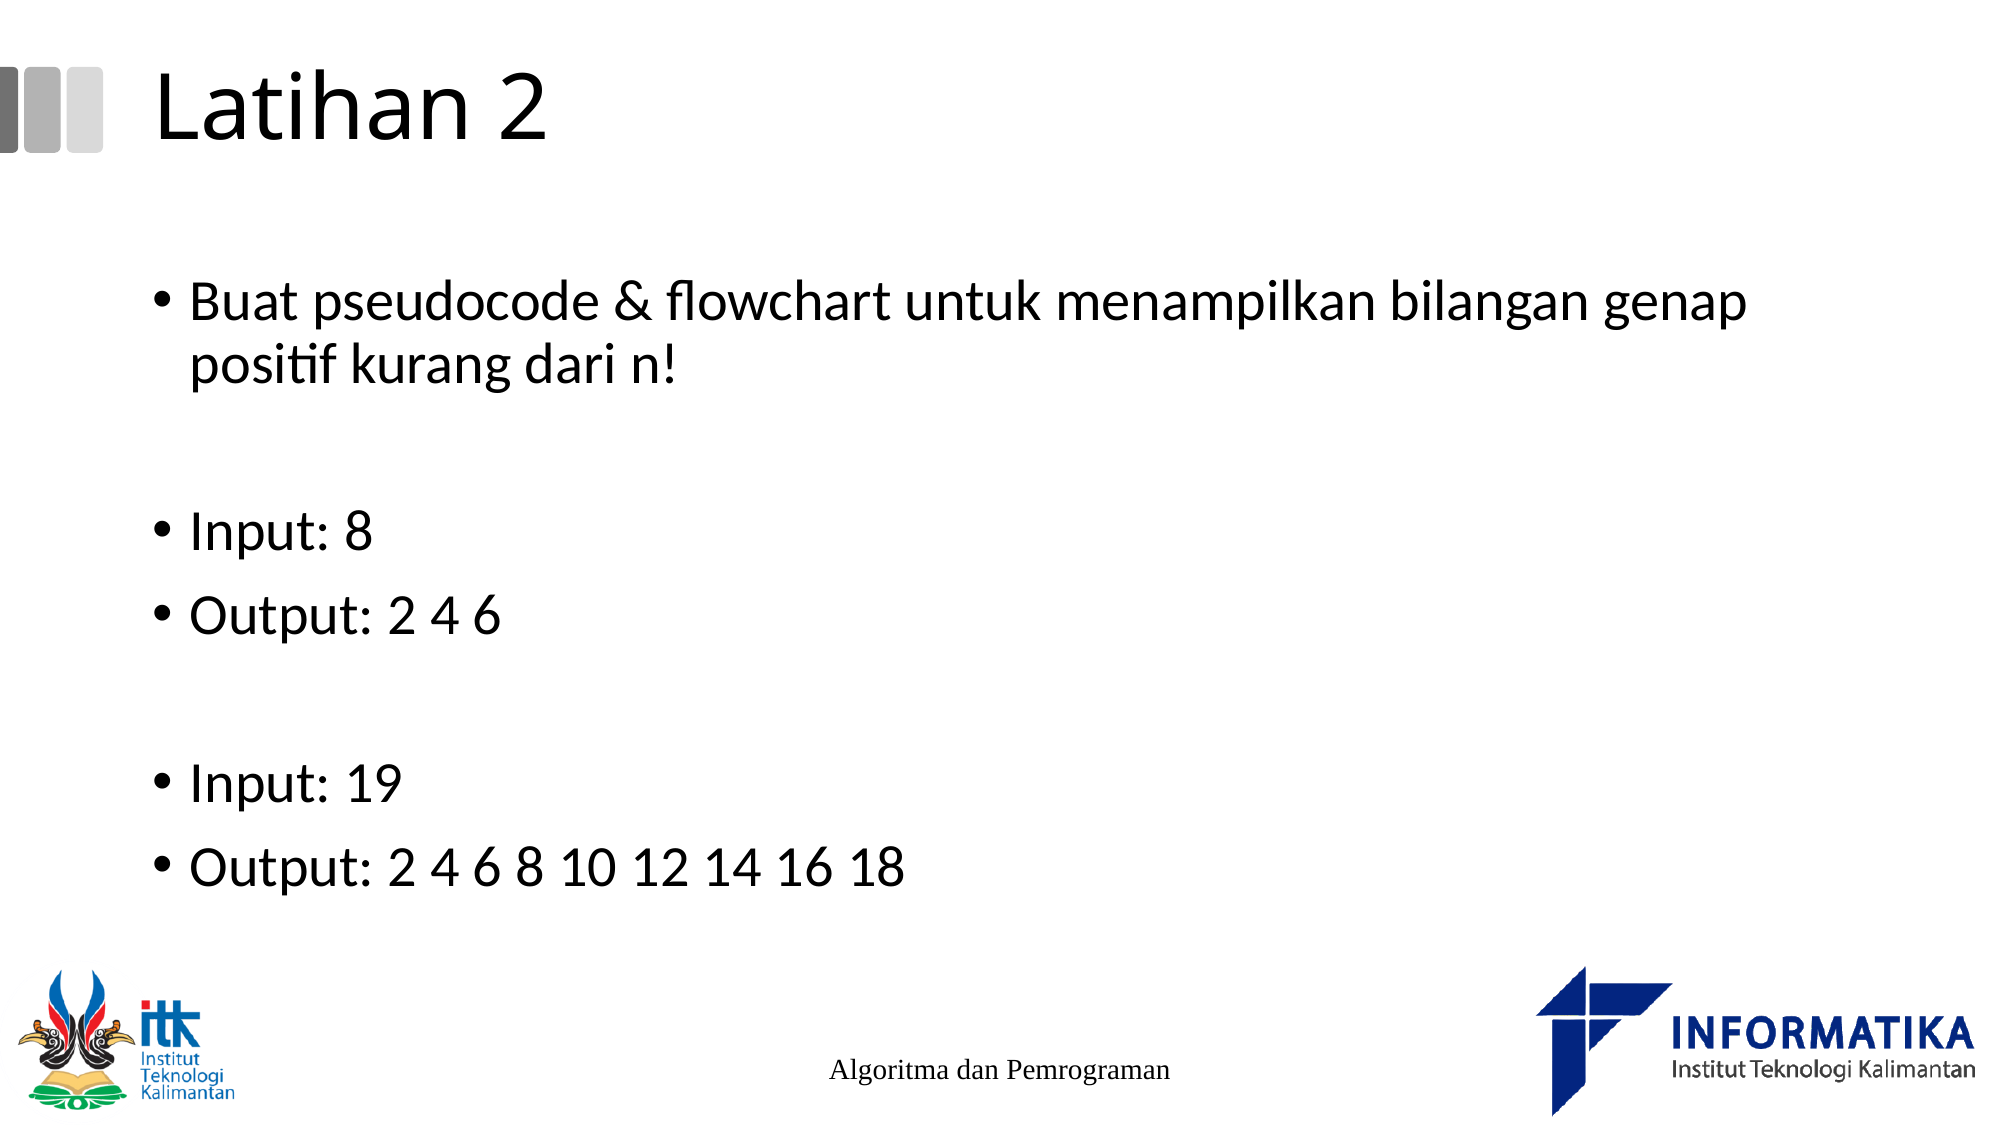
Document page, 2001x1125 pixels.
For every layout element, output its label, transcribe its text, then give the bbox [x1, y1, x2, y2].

title Latihan 2 [137, 1, 1863, 219]
picture [1534, 965, 1976, 1118]
picture [0, 935, 253, 1125]
list Buat pseudocode & flowchart untuk menampilkan bilangan genap positif kurang dari n! Input: 8 Output: 2 4 6 Input: 19 Output: 2 4 6 8 10 12 14 16 18 [137, 262, 1863, 977]
